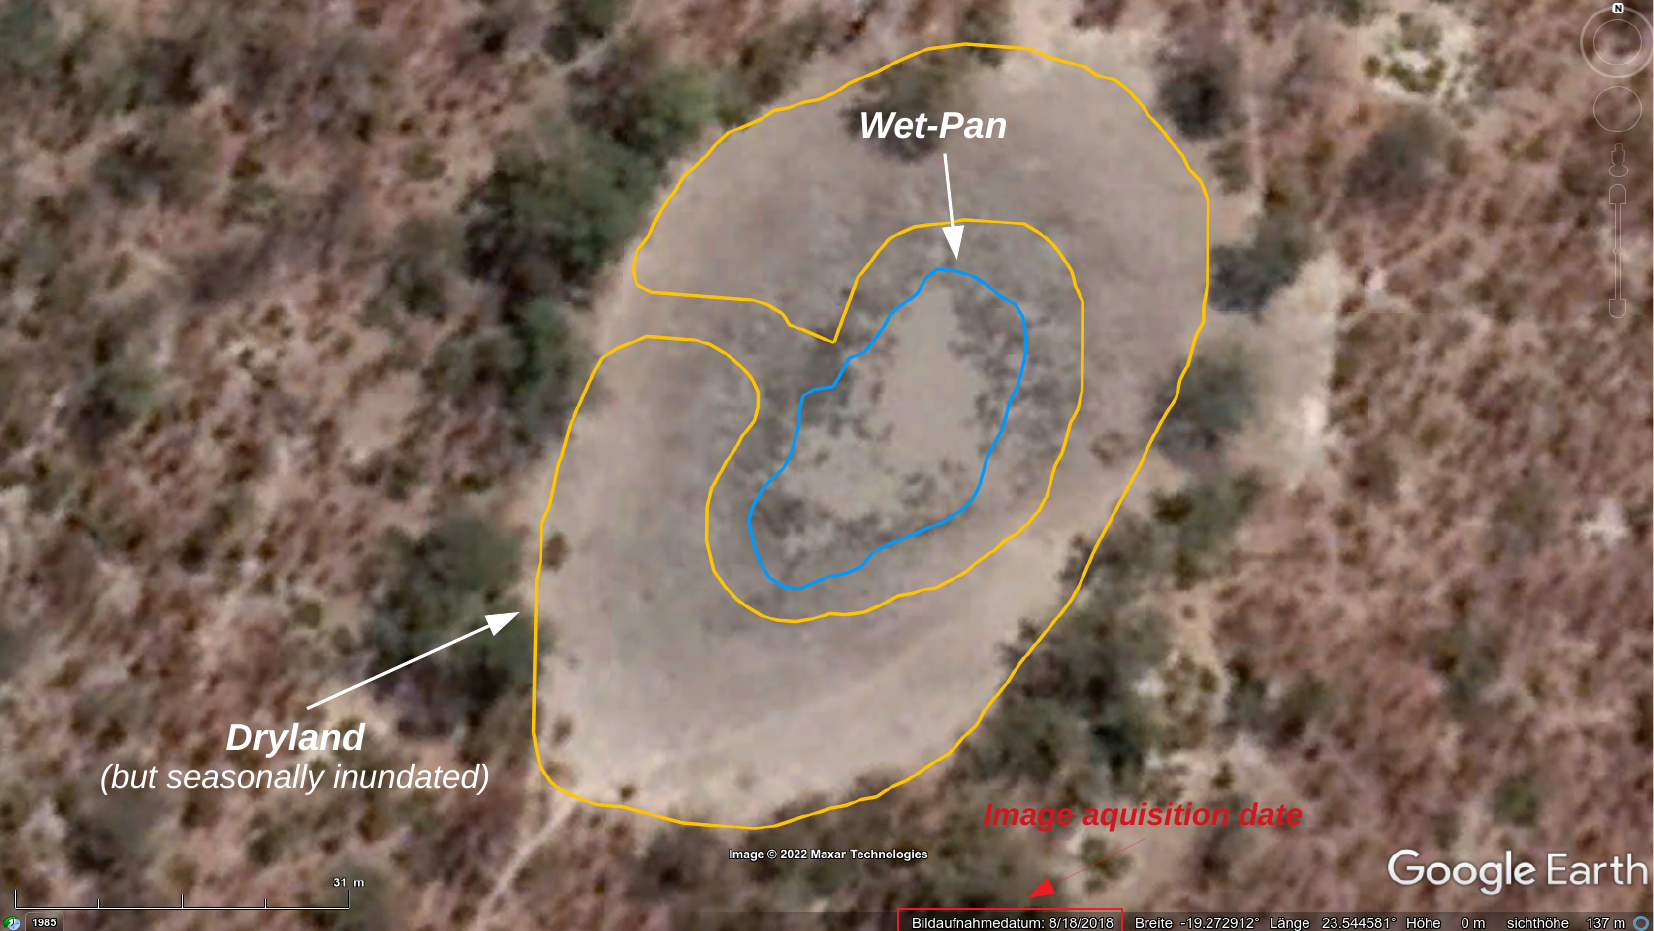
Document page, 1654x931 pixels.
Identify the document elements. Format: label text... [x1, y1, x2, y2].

picture [0, 0, 1654, 931]
text_box Dryland (but seasonally inundated) [82, 708, 508, 850]
text_box Image aquisition date [968, 789, 1359, 875]
text_box Wet-Pan [767, 96, 1099, 154]
picture [899, 910, 1121, 931]
